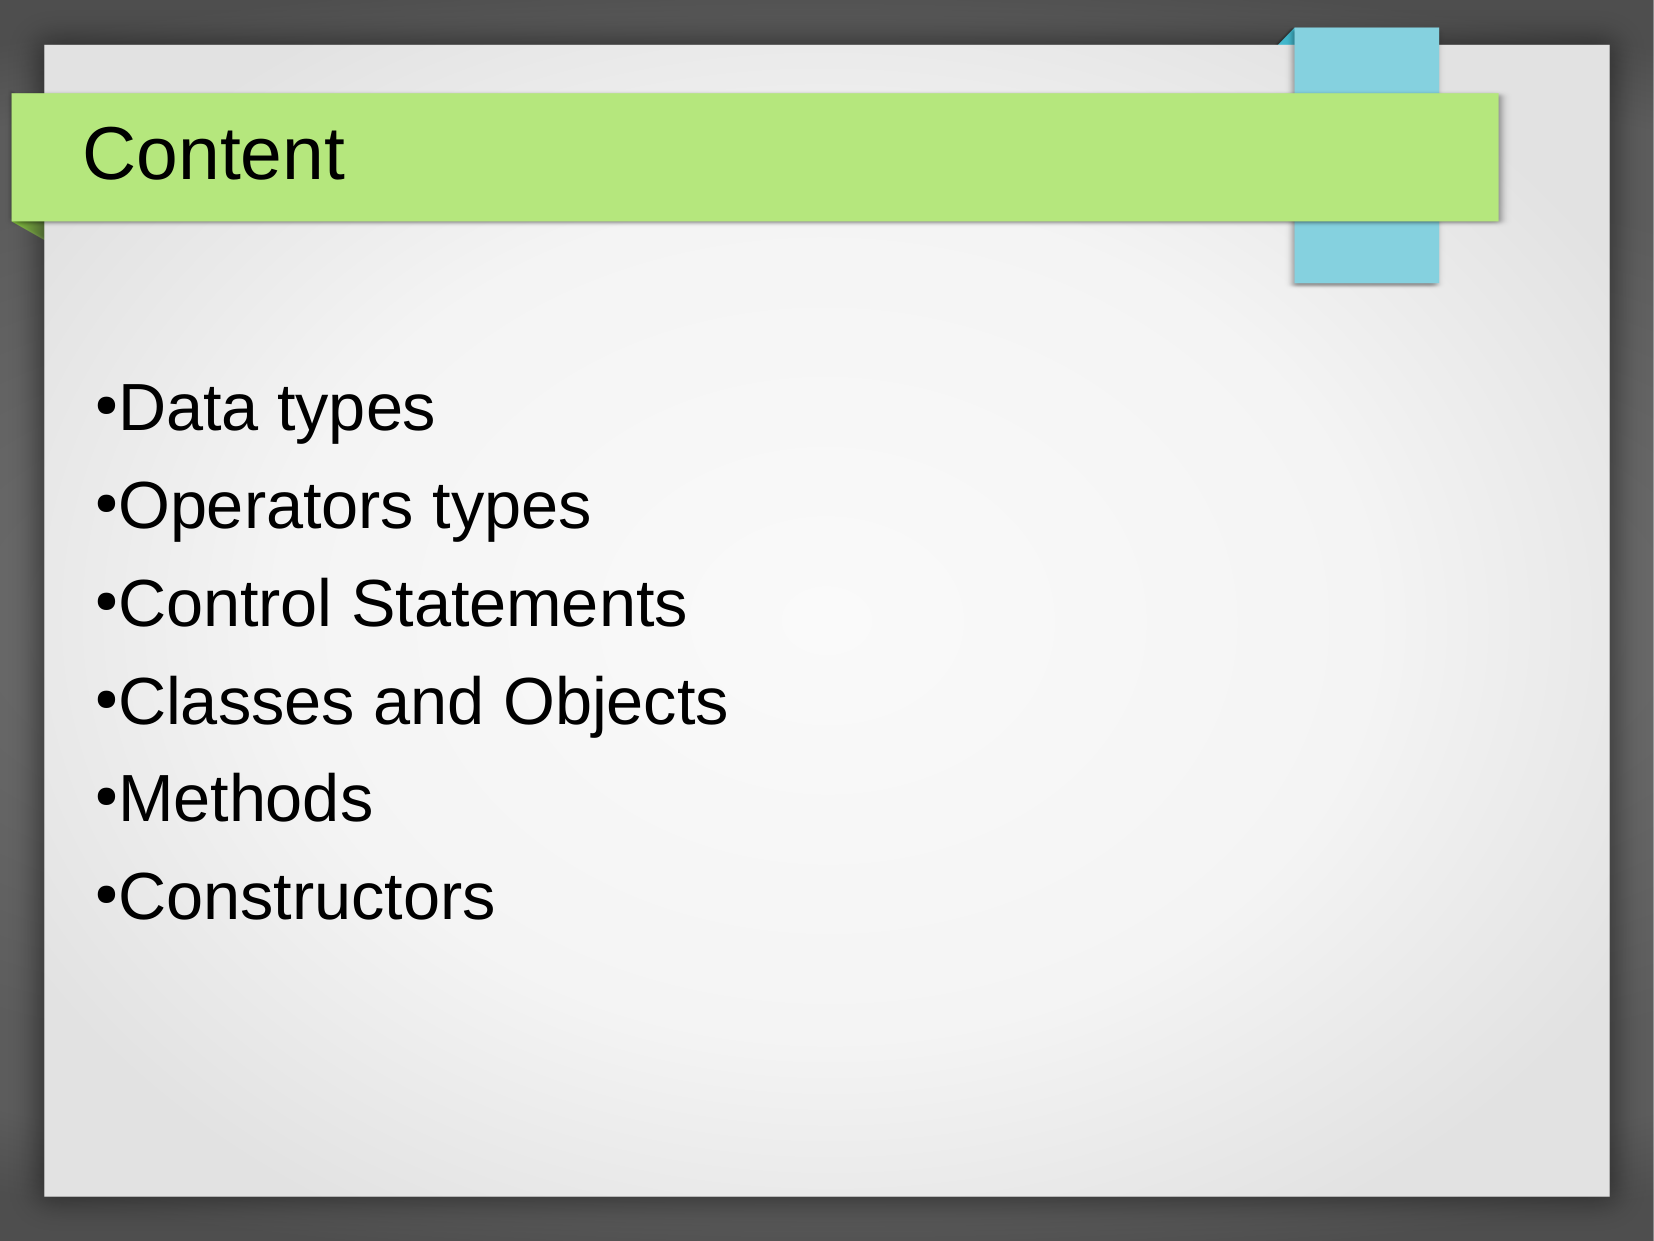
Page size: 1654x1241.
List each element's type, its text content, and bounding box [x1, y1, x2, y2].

picture [0, 0, 1654, 1241]
subtitle Data types Operators types Control Statements Classes and Objects Methods Constructors [94, 280, 1323, 1111]
title Content [82, 94, 1264, 213]
